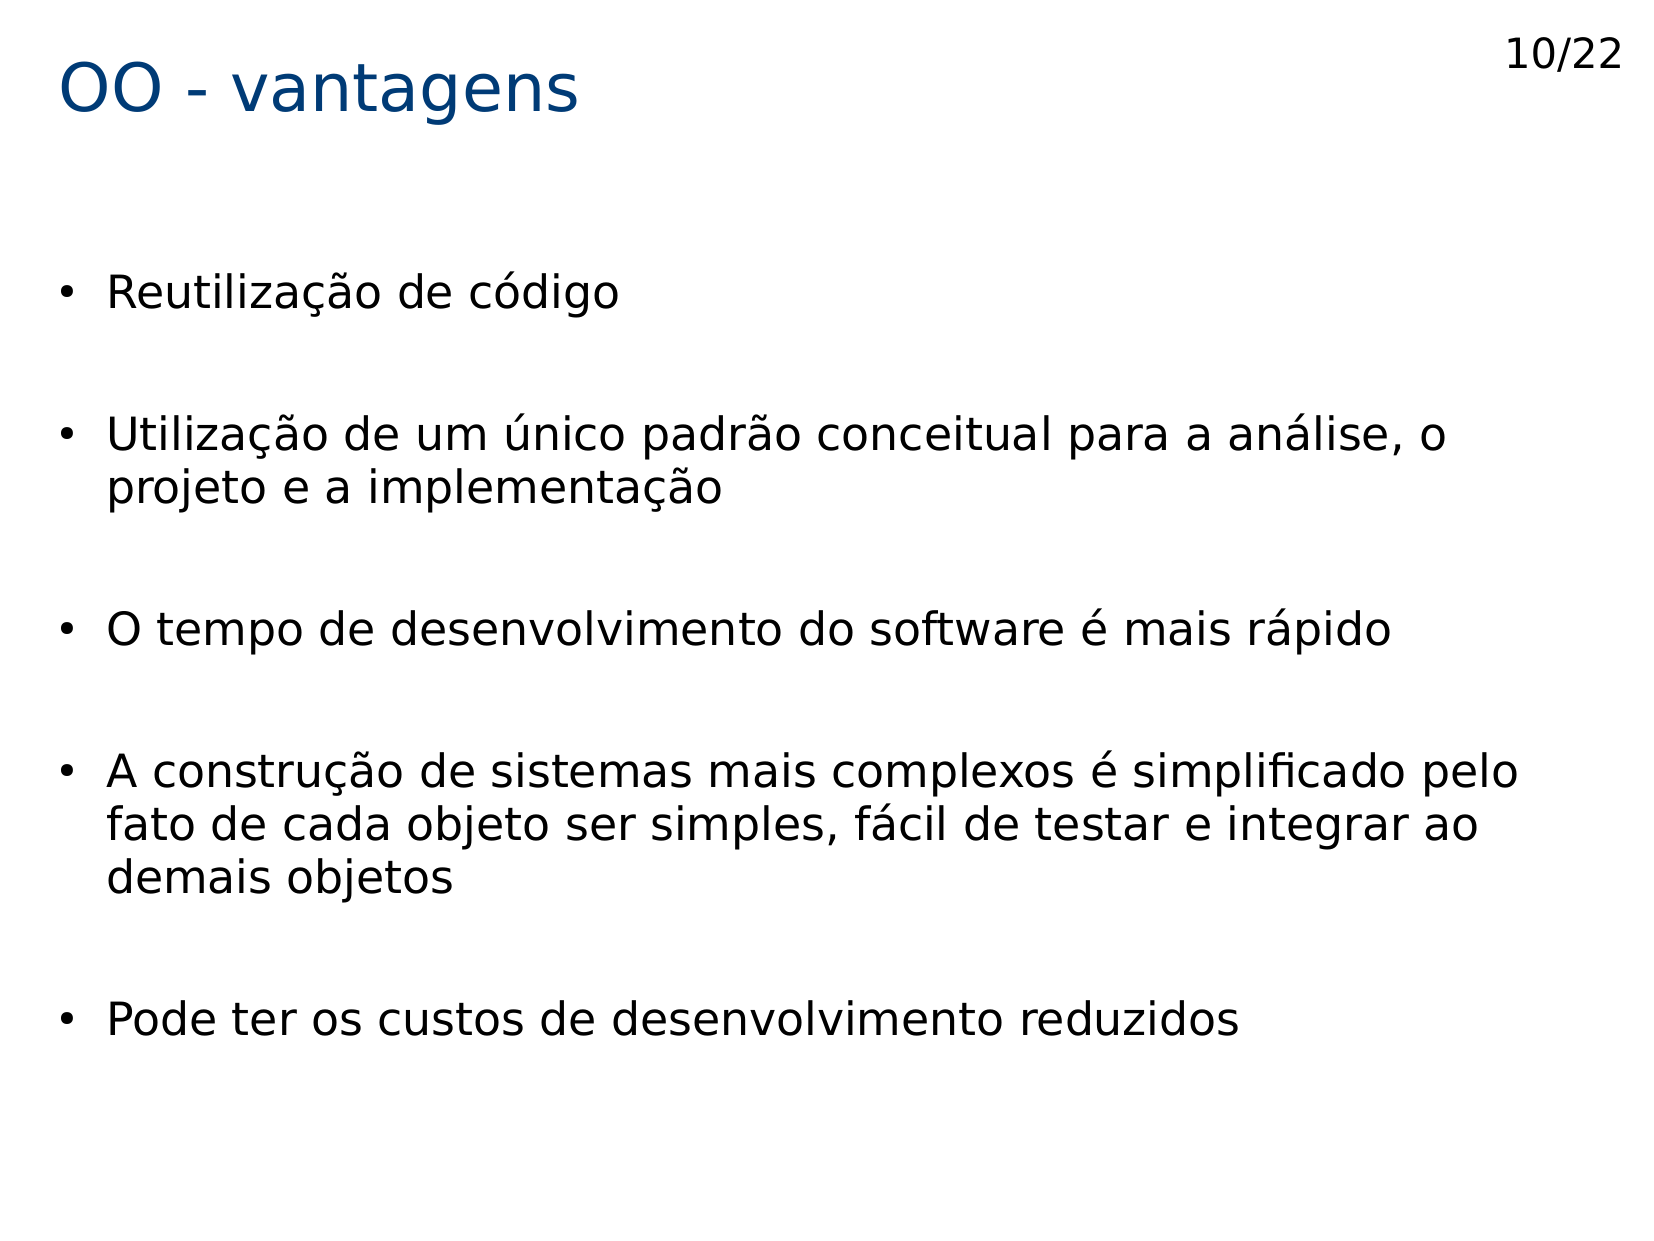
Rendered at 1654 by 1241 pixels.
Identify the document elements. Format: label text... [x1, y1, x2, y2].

list Reutilização de código Utilização de um único padrão conceitual para a análise, o projeto e a implementação O tempo de desenvolvimento do software é mais rápido A construção de sistemas mais complexos é simplificado pelo fato de cada objeto ser simples, fácil de testar e integrar ao demais objetos Pode ter os custos de desenvolvimento reduzidos [59, 265, 1625, 1211]
title OO - vantagens [59, 29, 1506, 148]
